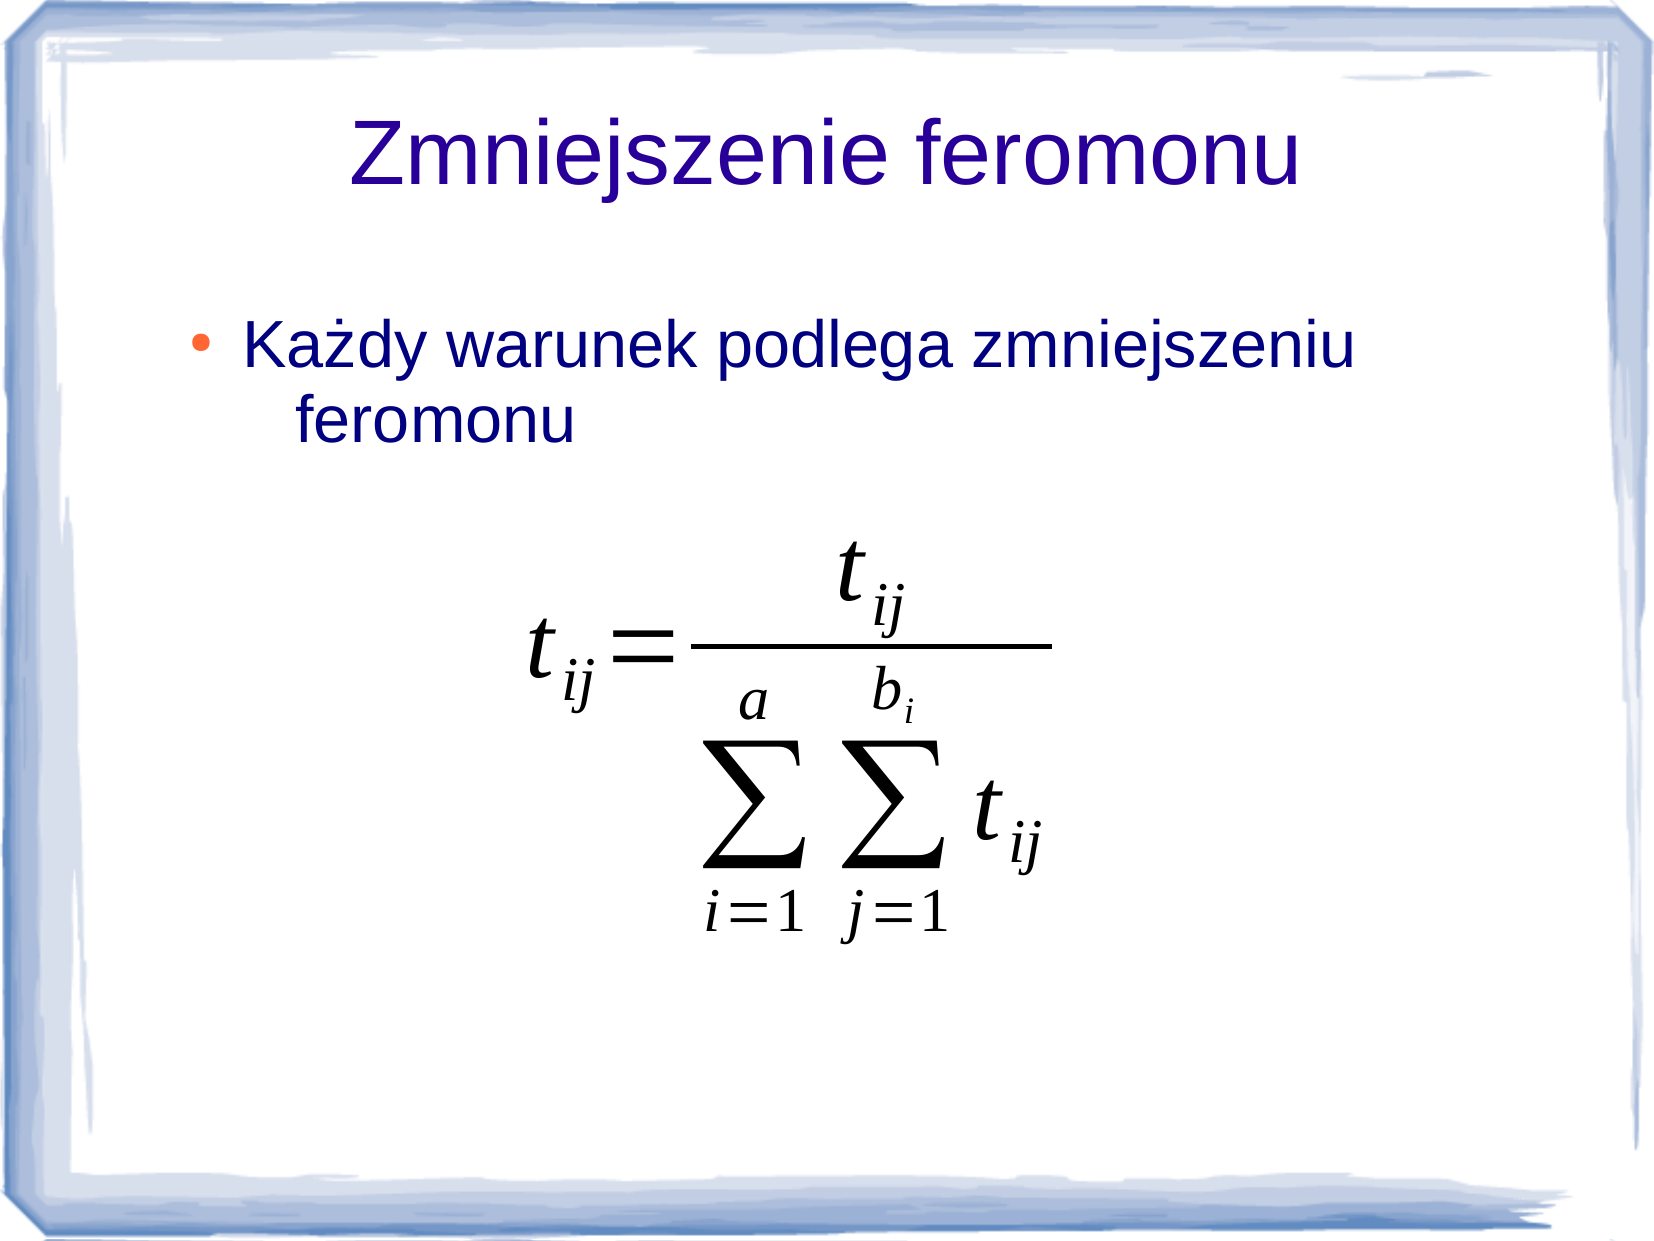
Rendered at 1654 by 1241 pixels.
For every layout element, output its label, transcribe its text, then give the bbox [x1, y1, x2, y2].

title Zmniejszenie feromonu [82, 49, 1571, 257]
chart [519, 508, 1063, 945]
list Każdy warunek podlega zmniejszeniu feromonu [153, 307, 1548, 631]
picture [0, 0, 1654, 1241]
